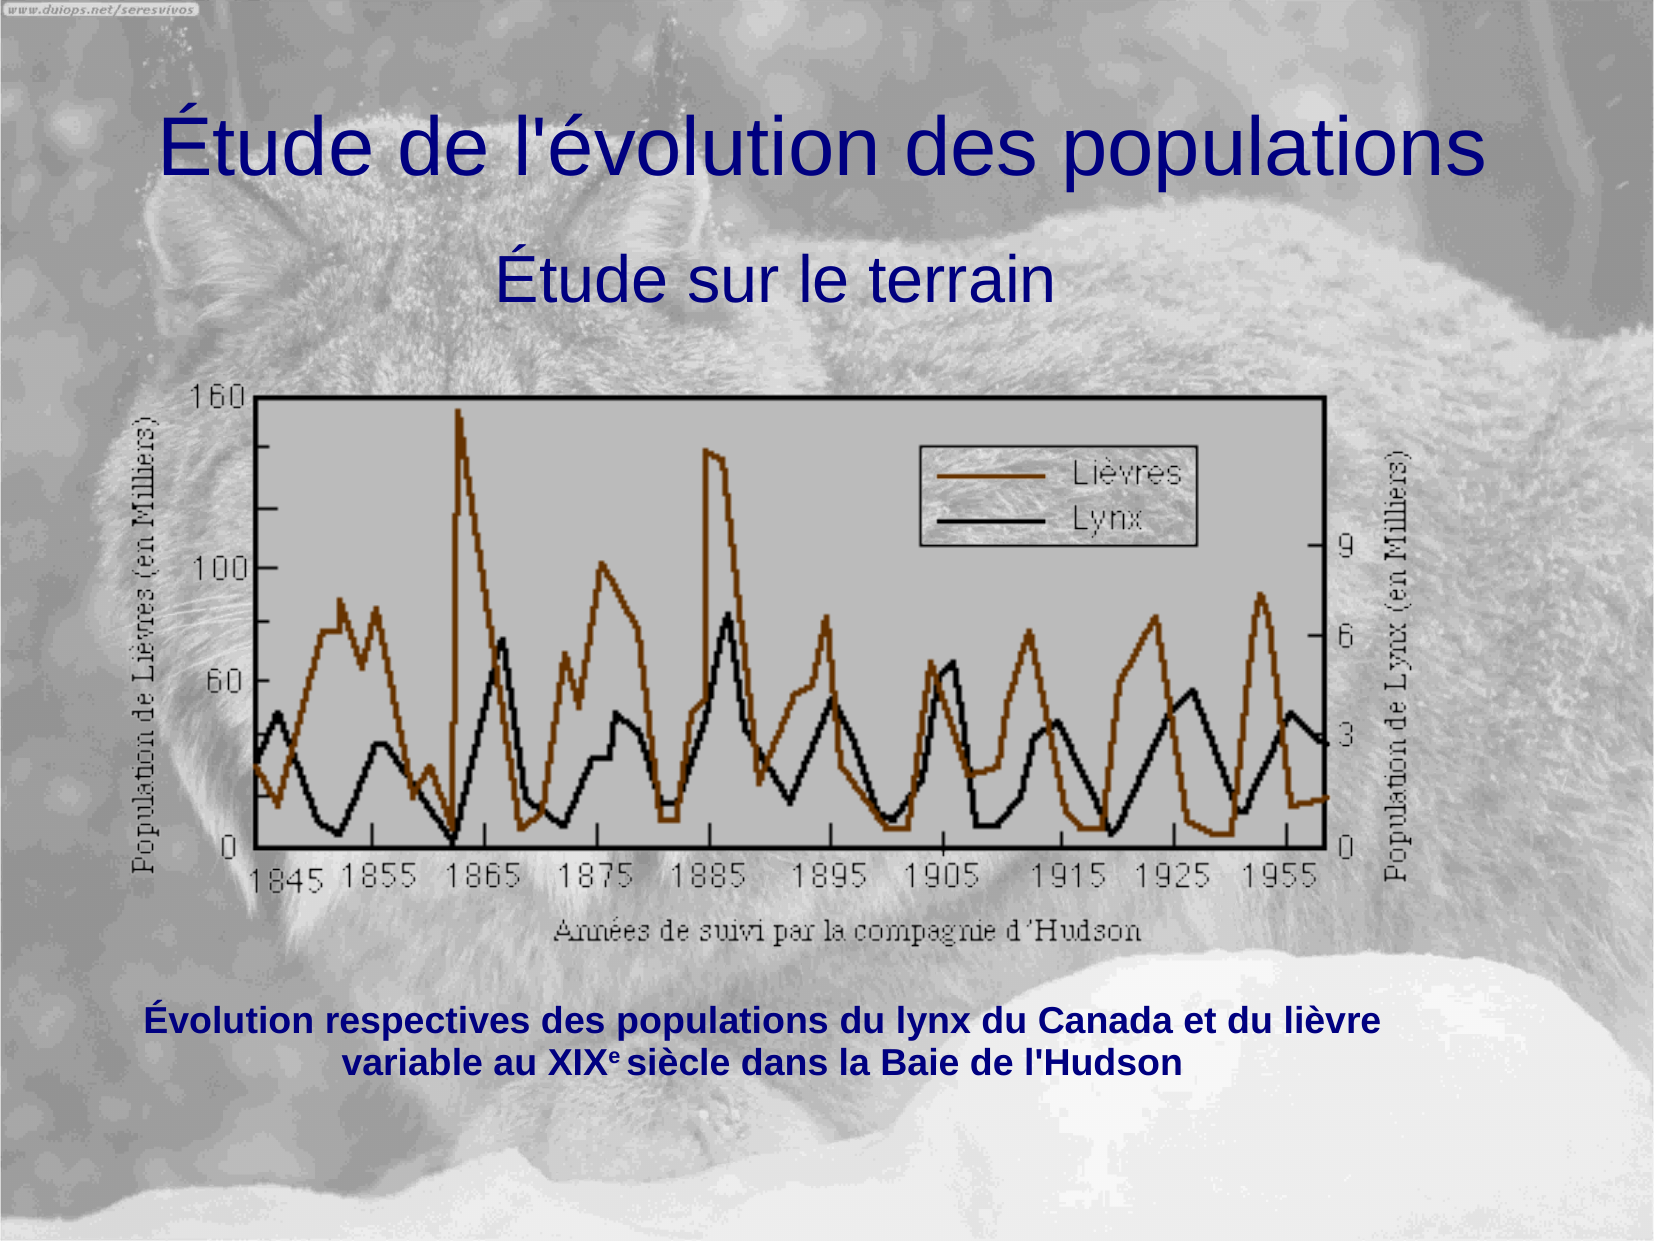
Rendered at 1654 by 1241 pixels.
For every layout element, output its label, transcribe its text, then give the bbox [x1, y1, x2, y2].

text_box Étude sur le terrain [423, 241, 1087, 331]
text_box Évolution respectives des populations du lynx du Canada et du lièvre variable au XIXe siècle dans la Baie de l'Hudson [107, 992, 1418, 1091]
picture [0, 0, 1654, 1241]
title Étude de l'évolution des populations [4, 40, 1493, 248]
